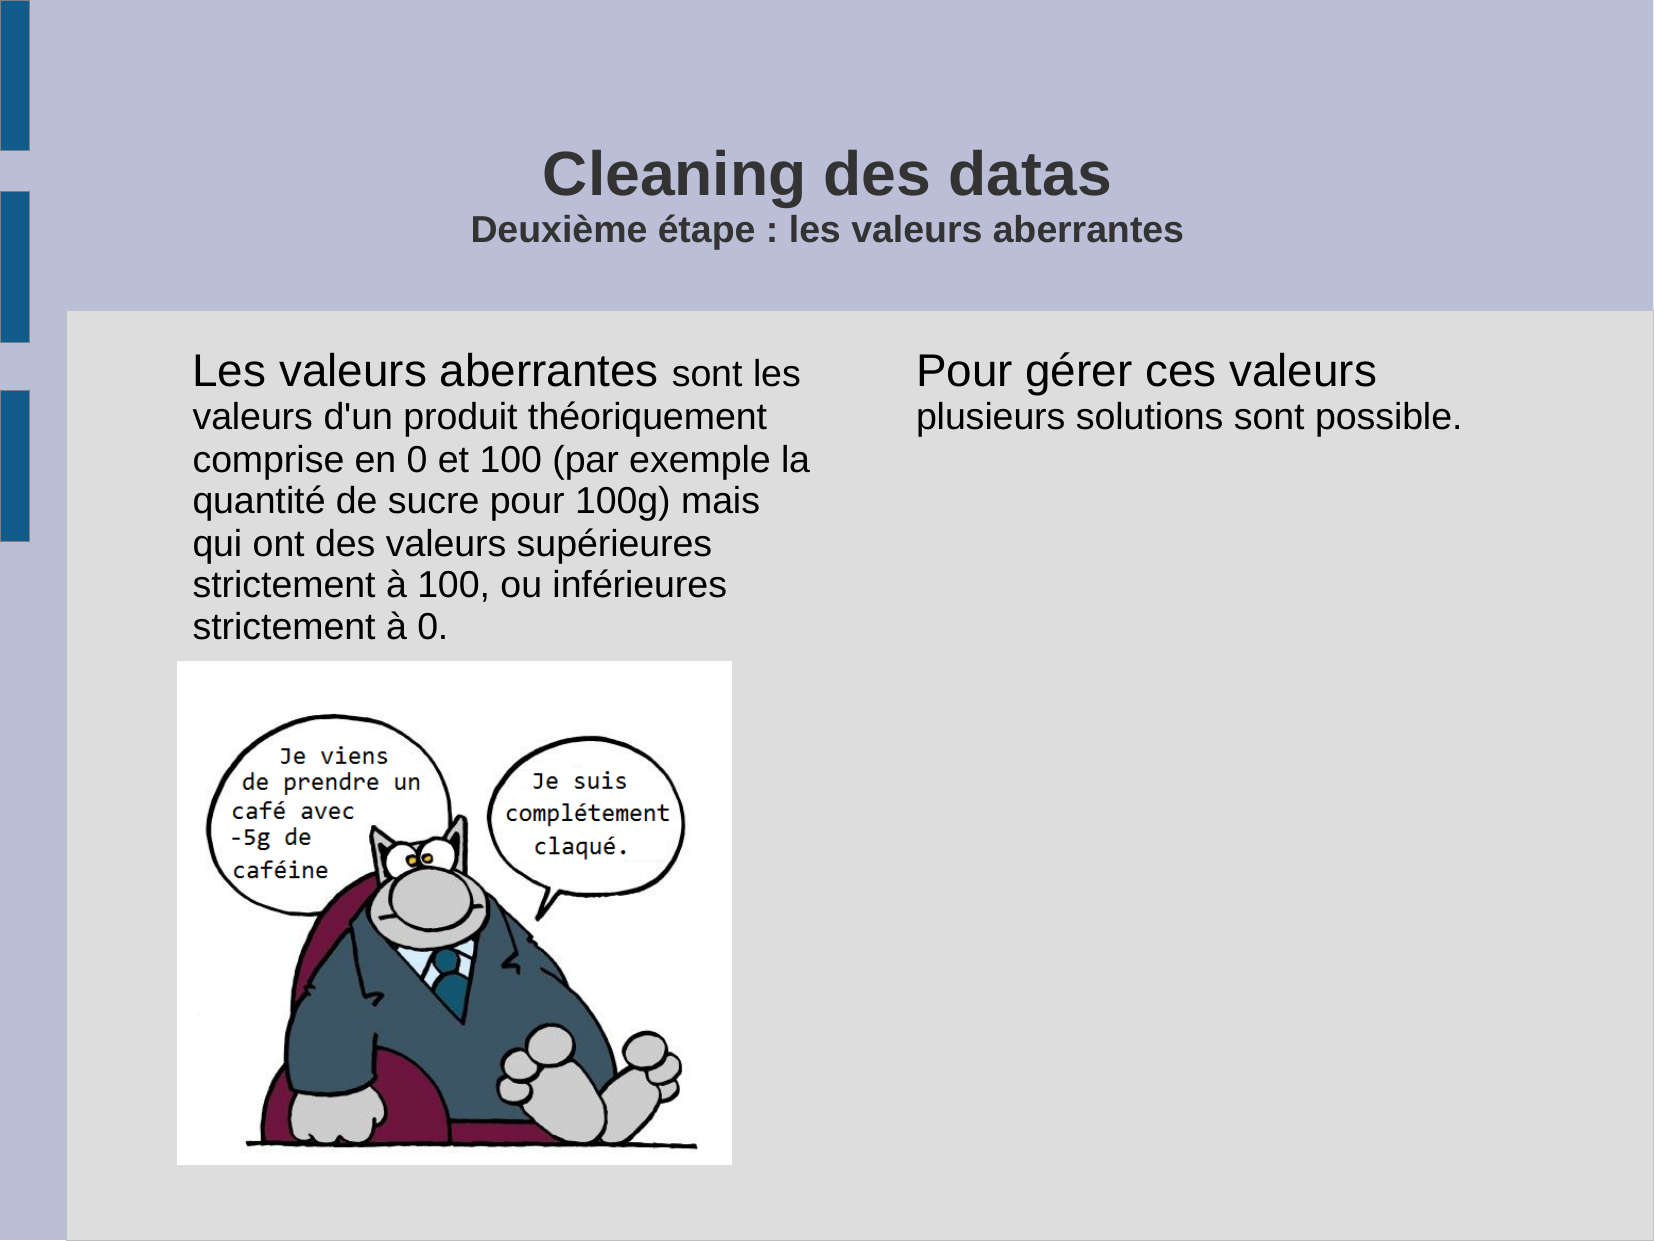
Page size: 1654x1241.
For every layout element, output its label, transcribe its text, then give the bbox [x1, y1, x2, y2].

picture [177, 661, 732, 1165]
list Pour gérer ces valeurs plusieurs solutions sont possible. [845, 344, 1535, 1127]
list Les valeurs aberrantes sont les valeurs d'un produit théoriquement comprise en 0 et 100 (par exemple la quantité de sucre pour 100g) mais qui ont des valeurs supérieures strictement à 100, ou inférieures strictement à 0. [121, 344, 811, 1127]
title Cleaning des datas Deuxième étape : les valeurs aberrantes [121, 91, 1534, 299]
